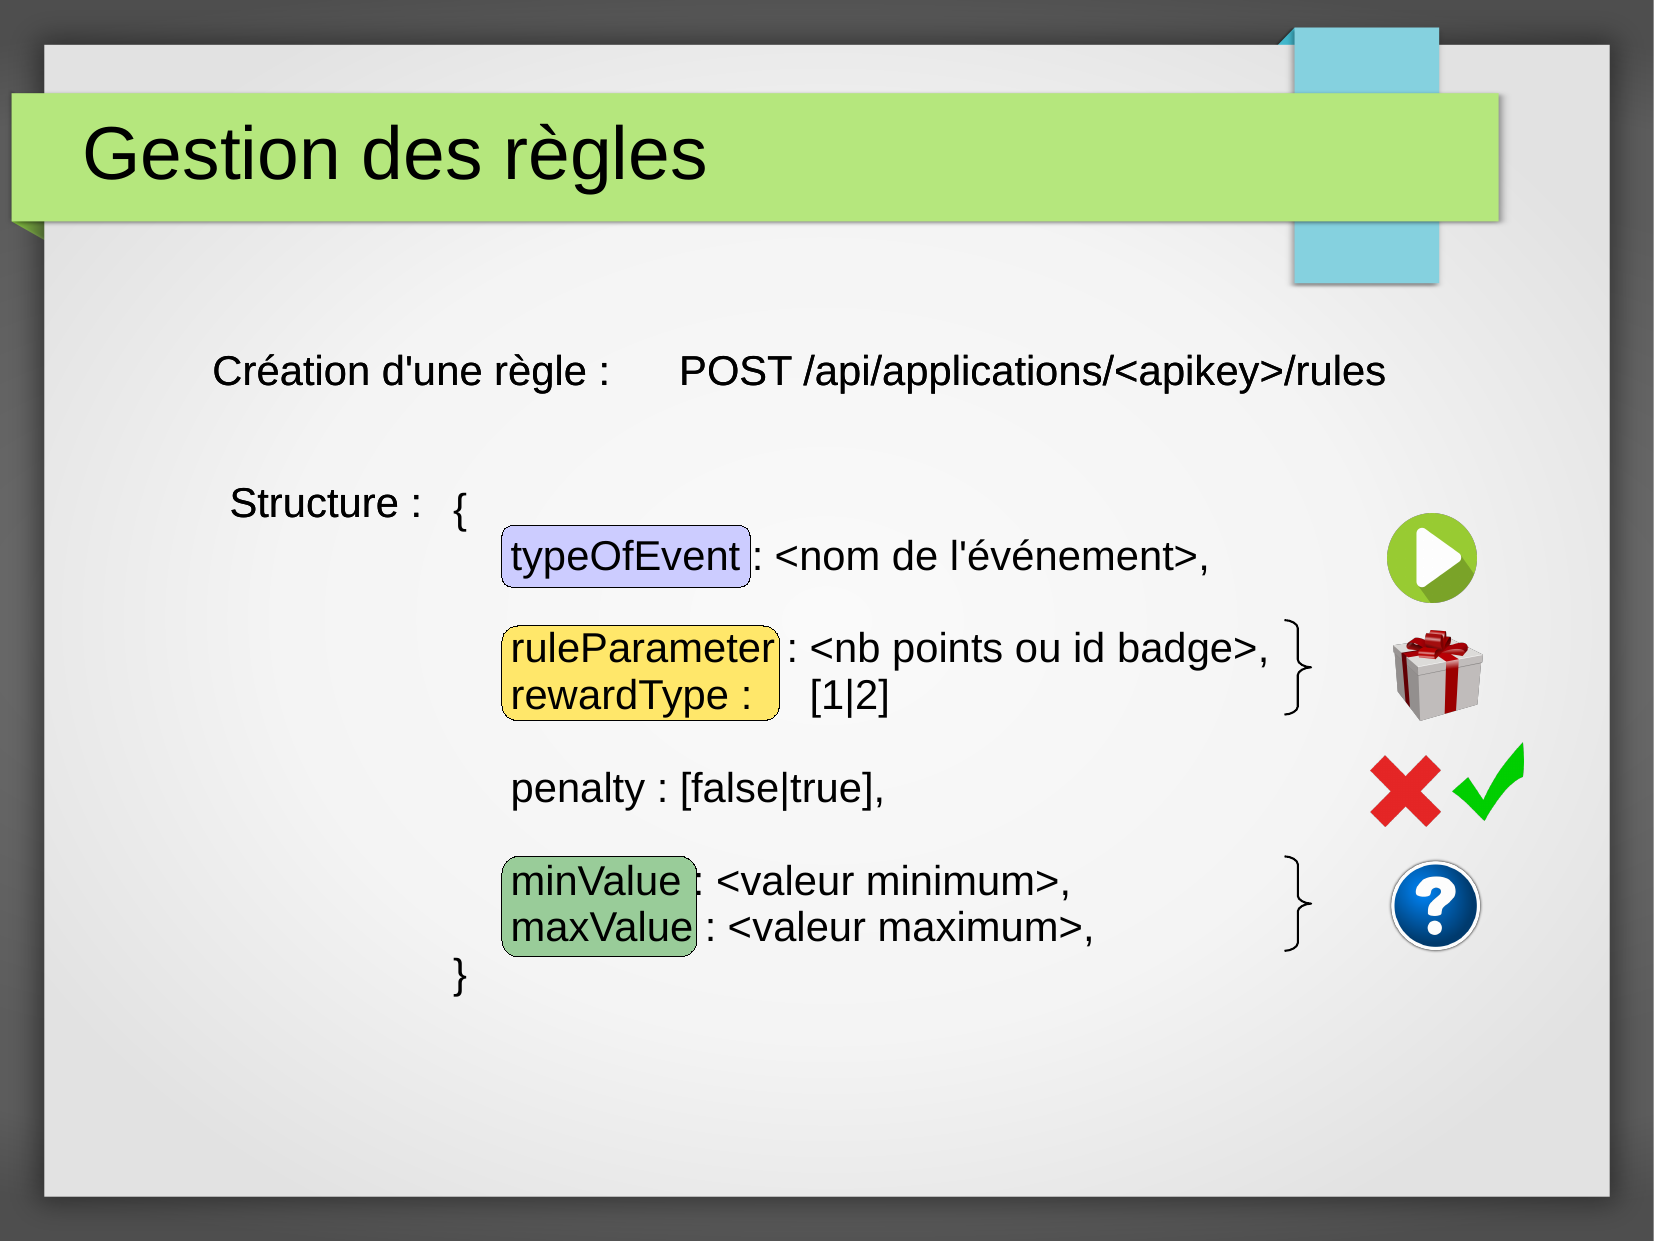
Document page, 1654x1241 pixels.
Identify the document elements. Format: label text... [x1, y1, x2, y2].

text_box Structure : [214, 472, 438, 535]
picture [0, 0, 1654, 1241]
text_box Création d'une règle : POST /api/applications/<apikey>/rules [197, 340, 1402, 403]
title Gestion des règles [82, 94, 1264, 213]
text_box { typeOfEvent : <nom de l'événement>, ruleParameter : <nb points ou id badge>, rewardType : [1|2] penalty : [false|true], minValue : <valeur minimum>, maxValue : <valeur maximum>, } [403, 478, 1285, 1011]
